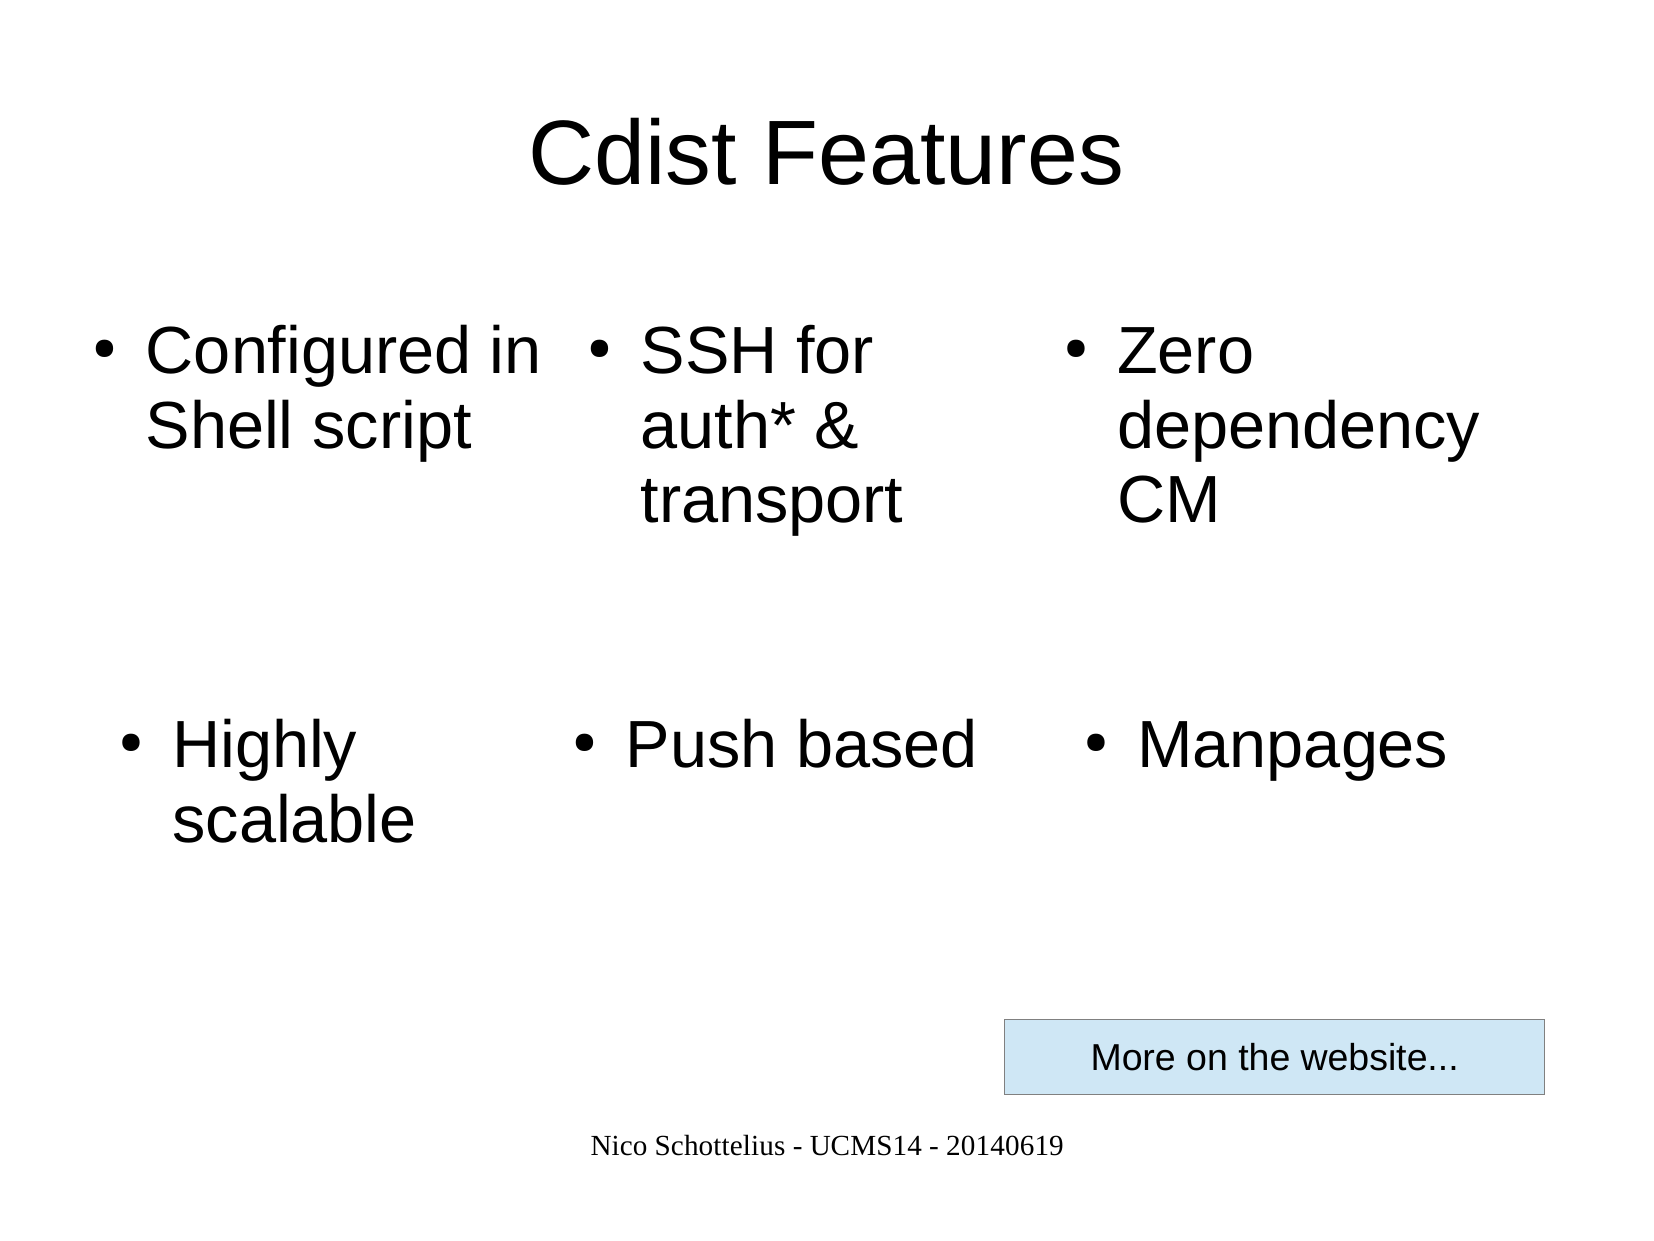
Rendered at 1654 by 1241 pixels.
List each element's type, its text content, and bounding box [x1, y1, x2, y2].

list Zero dependency CM [1046, 312, 1515, 657]
list Manpages [1066, 706, 1536, 1019]
list Highly scalable [101, 706, 570, 1050]
list Configured in Shell script [74, 312, 544, 657]
list Push based [570, 706, 1024, 1050]
text_box More on the website... [1004, 1019, 1545, 1095]
list SSH for auth* & transport [569, 312, 1039, 657]
title Cdist Features [82, 49, 1571, 257]
